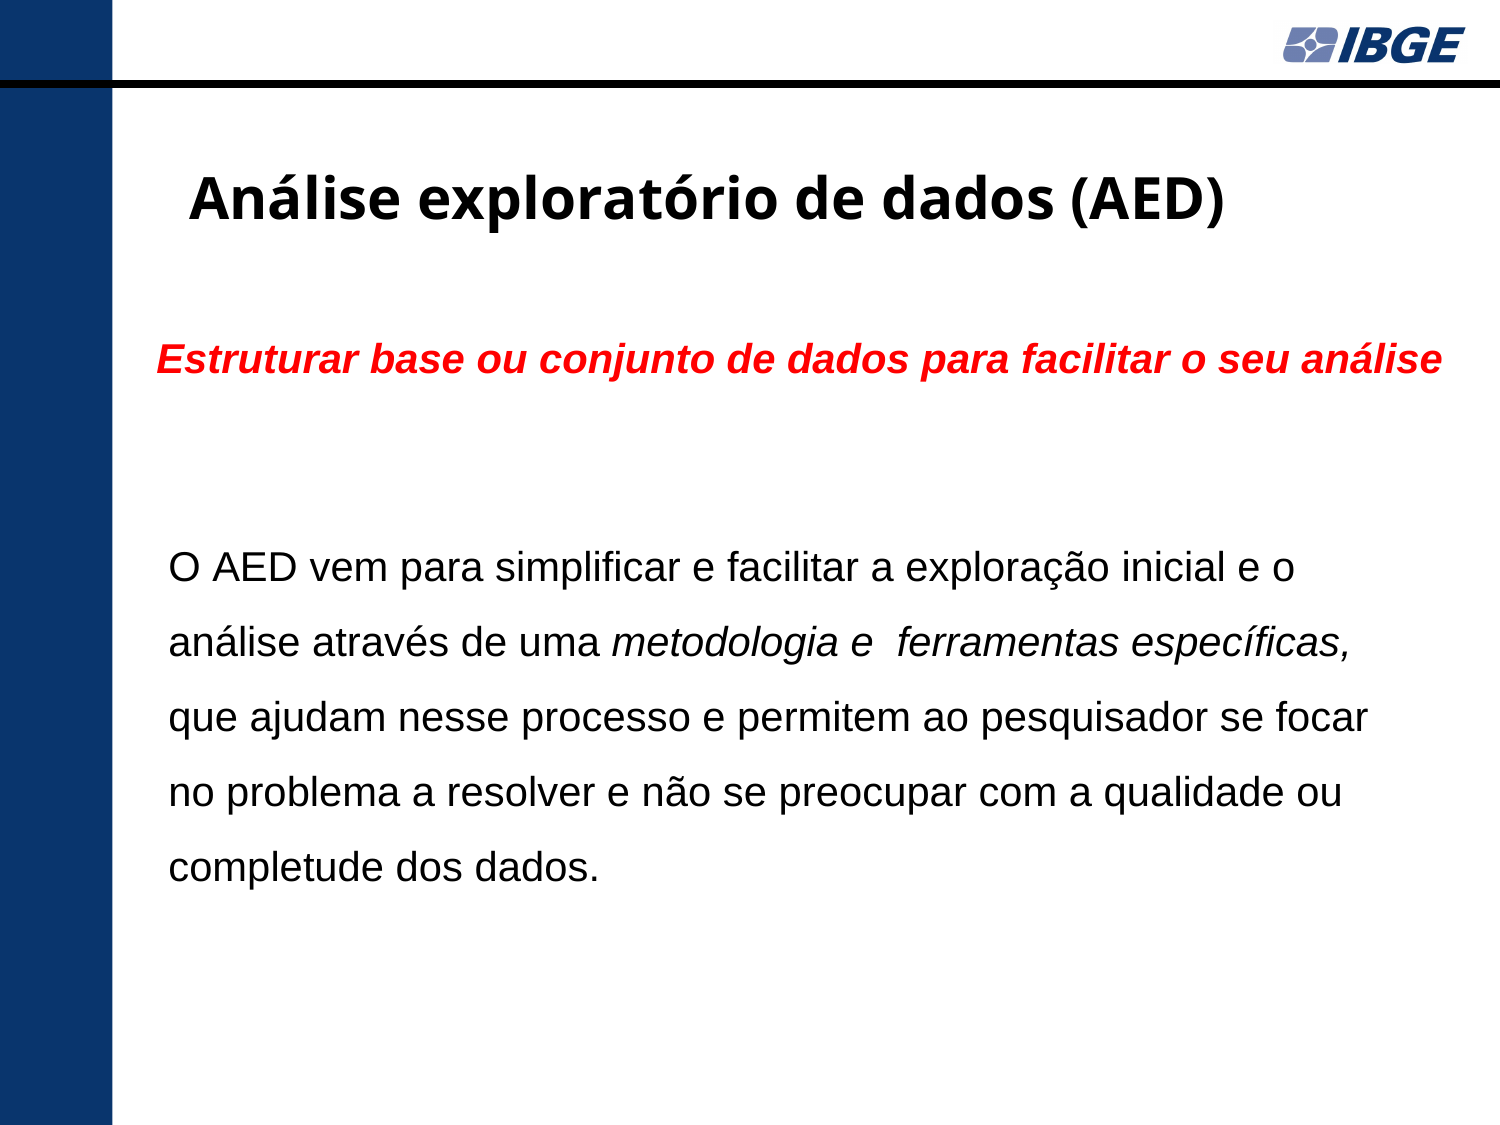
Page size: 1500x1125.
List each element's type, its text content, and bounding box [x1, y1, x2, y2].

picture [1273, 20, 1468, 64]
text_box Análise exploratório de dados (AED) [174, 153, 1426, 239]
text_box O AED vem para simplificar e facilitar a exploração inicial e o análise através de uma metodologia e ferramentas específicas, que ajudam nesse processo e permitem ao pesquisador se focar no problema a resolver e não se preocupar com a qualidade ou completude dos dados. [153, 507, 1403, 899]
text_box Estruturar base ou conjunto de dados para facilitar o seu análise [141, 324, 1459, 390]
